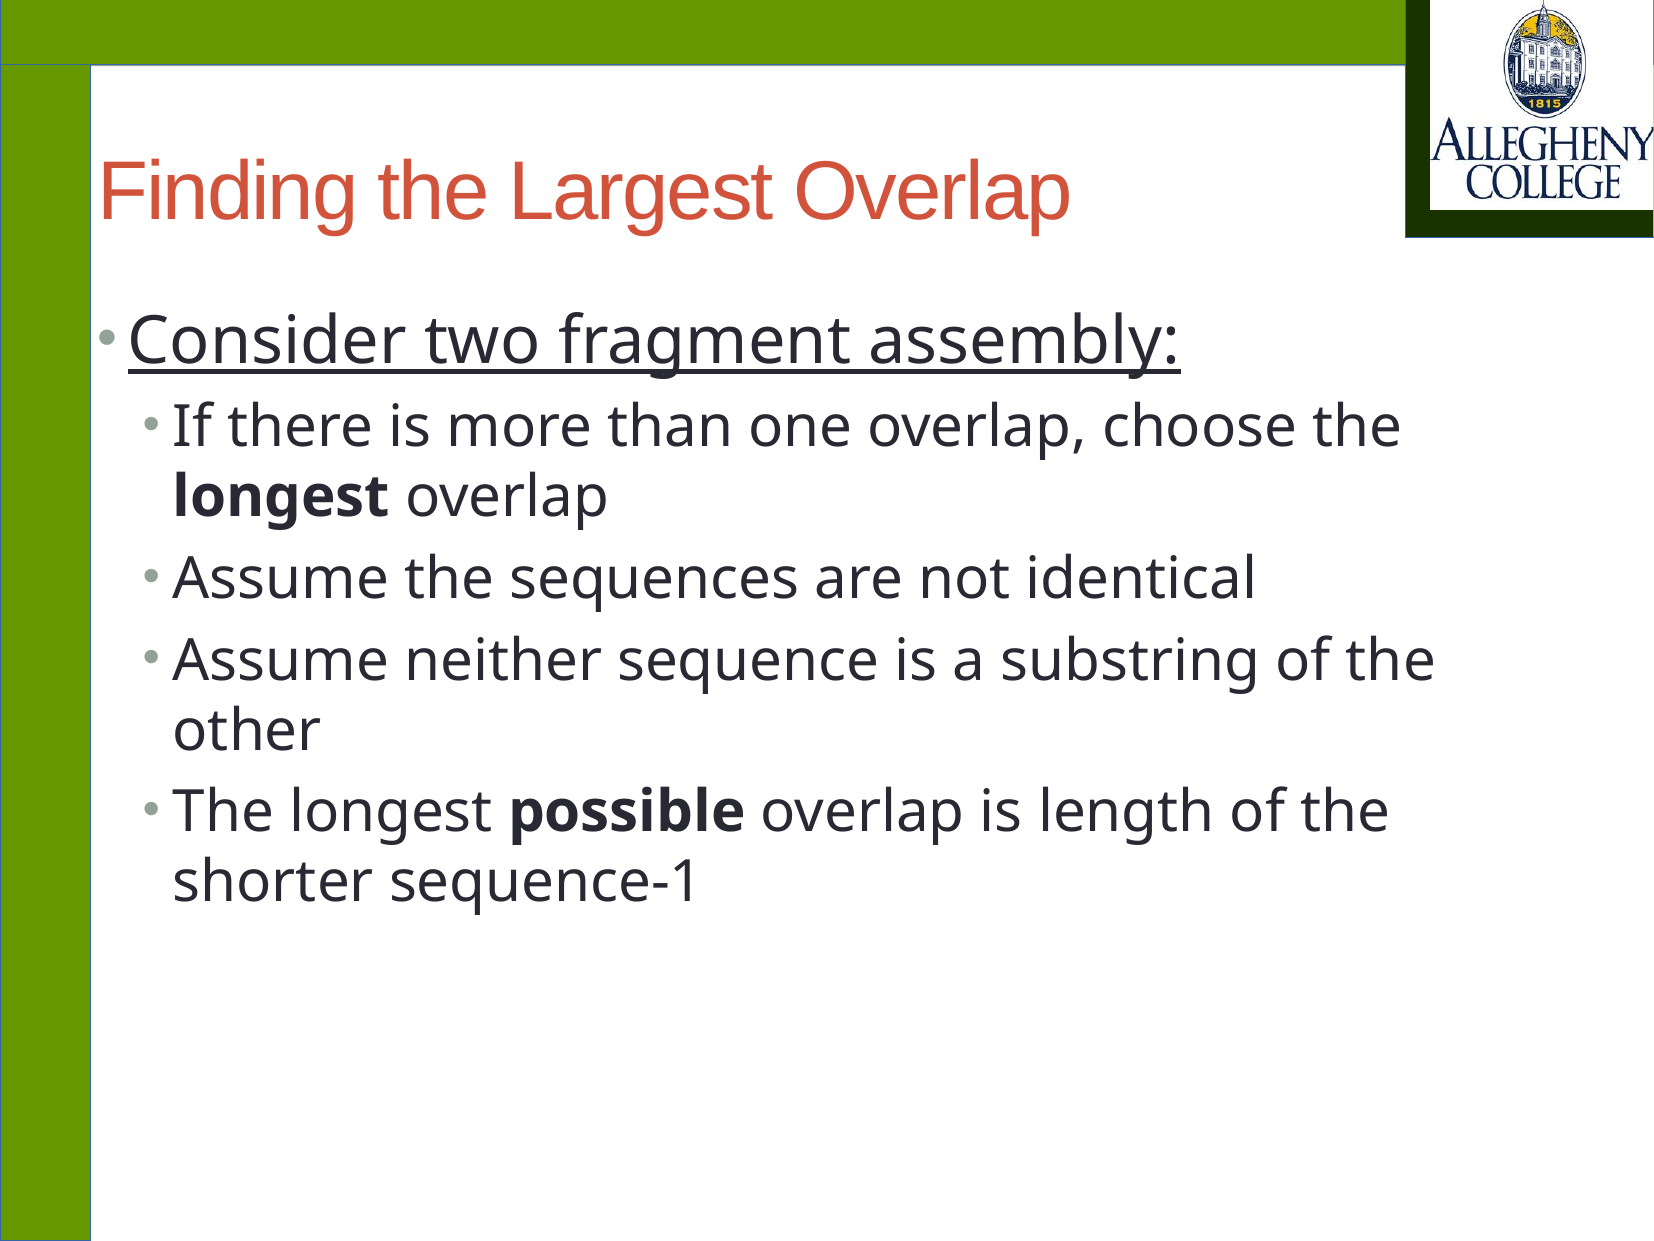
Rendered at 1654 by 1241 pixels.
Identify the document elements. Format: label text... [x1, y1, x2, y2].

title Finding the Largest Overlap [91, 96, 1571, 276]
text_box [0, 0, 1654, 1241]
list Consider two fragment assembly: If there is more than one overlap, choose the longest overlap Assume the sequences are not identical Assume neither sequence is a substring of the other The longest possible overlap is length of the shorter sequence-1 [91, 289, 1571, 1172]
picture [1430, 0, 1654, 210]
